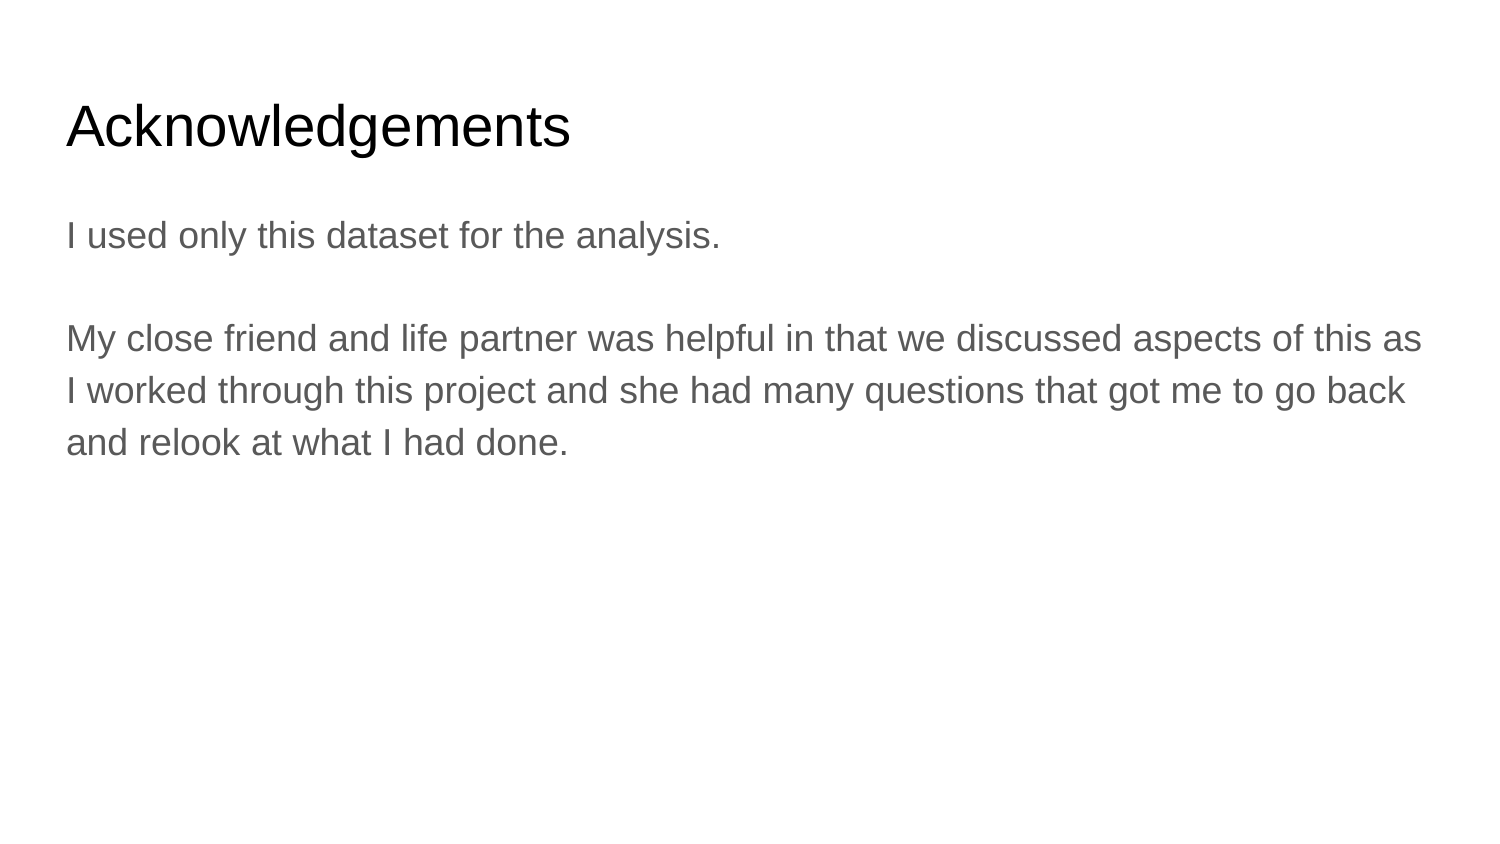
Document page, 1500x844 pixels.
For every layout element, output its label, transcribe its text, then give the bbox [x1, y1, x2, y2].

list I used only this dataset for the analysis. My close friend and life partner was helpful in that we discussed aspects of this as I worked through this project and she had many questions that got me to go back and relook at what I had done. [51, 189, 1449, 750]
title Acknowledgements [51, 72, 1449, 167]
